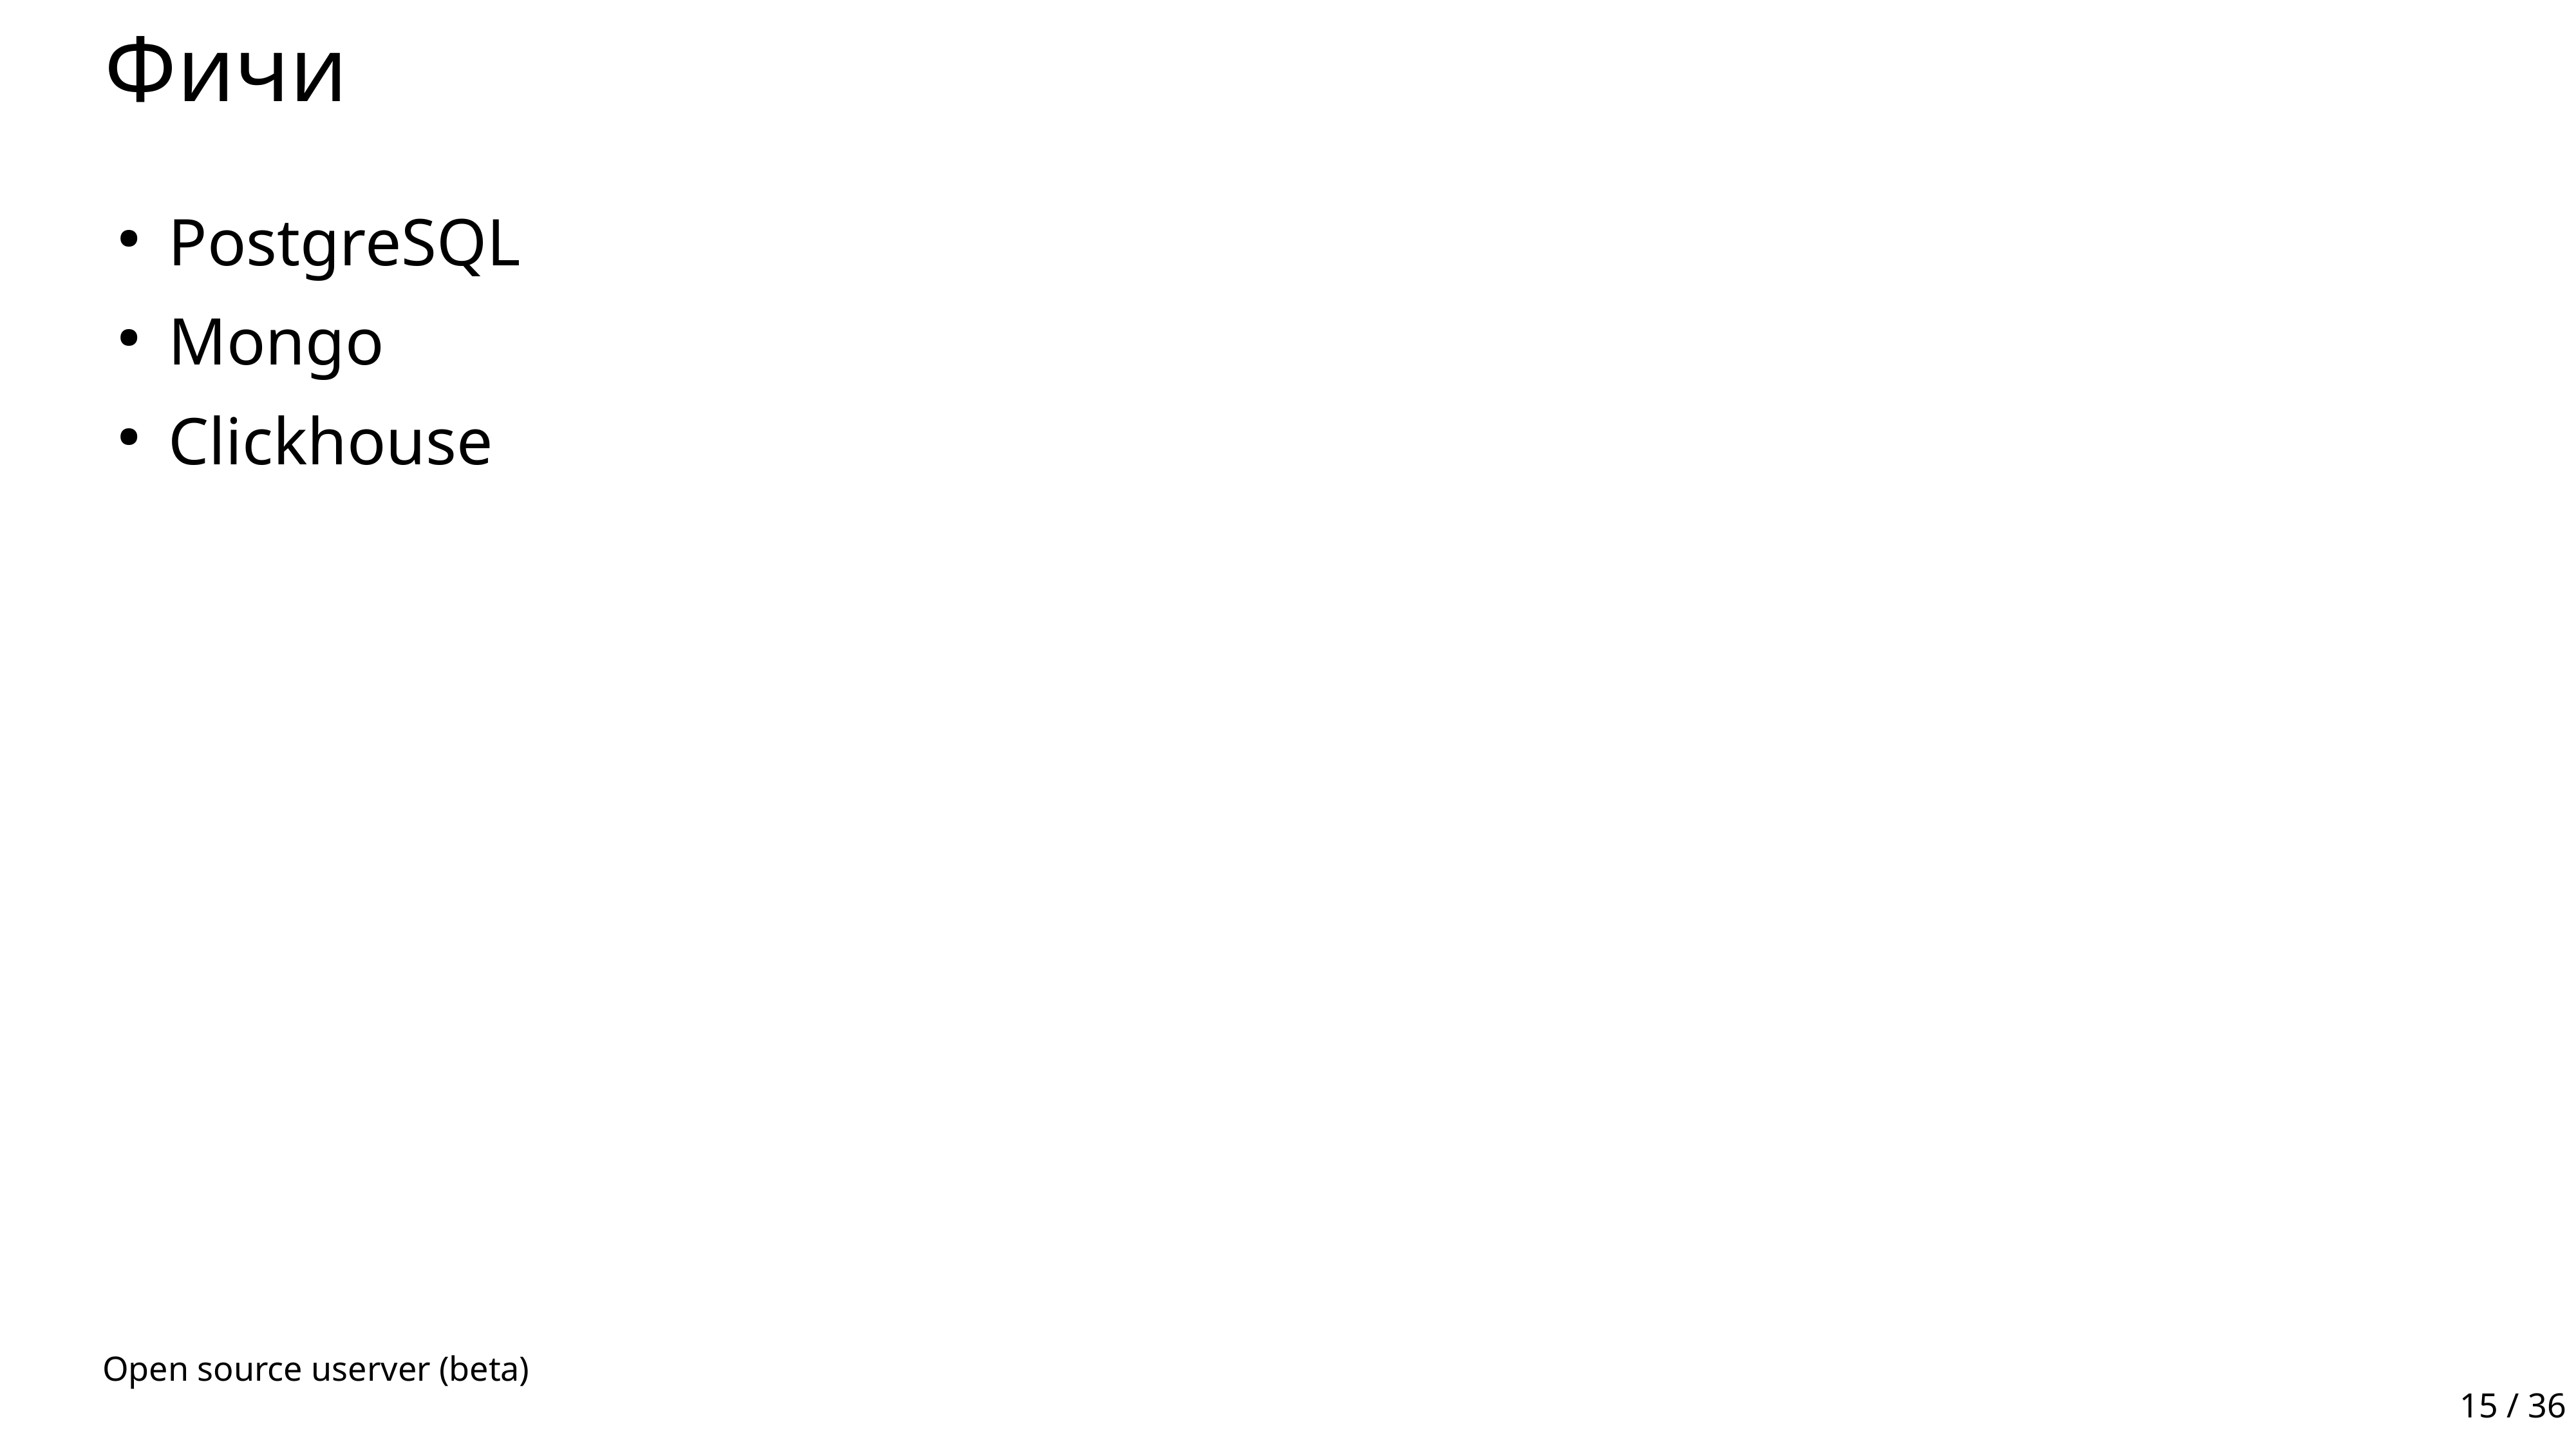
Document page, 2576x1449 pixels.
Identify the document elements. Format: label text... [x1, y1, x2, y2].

list <number> / 36 [1479, 1376, 2576, 1431]
list PostgreSQL Mongo Clickhouse [97, 193, 1343, 1361]
title Фичи [95, 19, 2576, 155]
list Open source userver (beta) [93, 1338, 1190, 1393]
